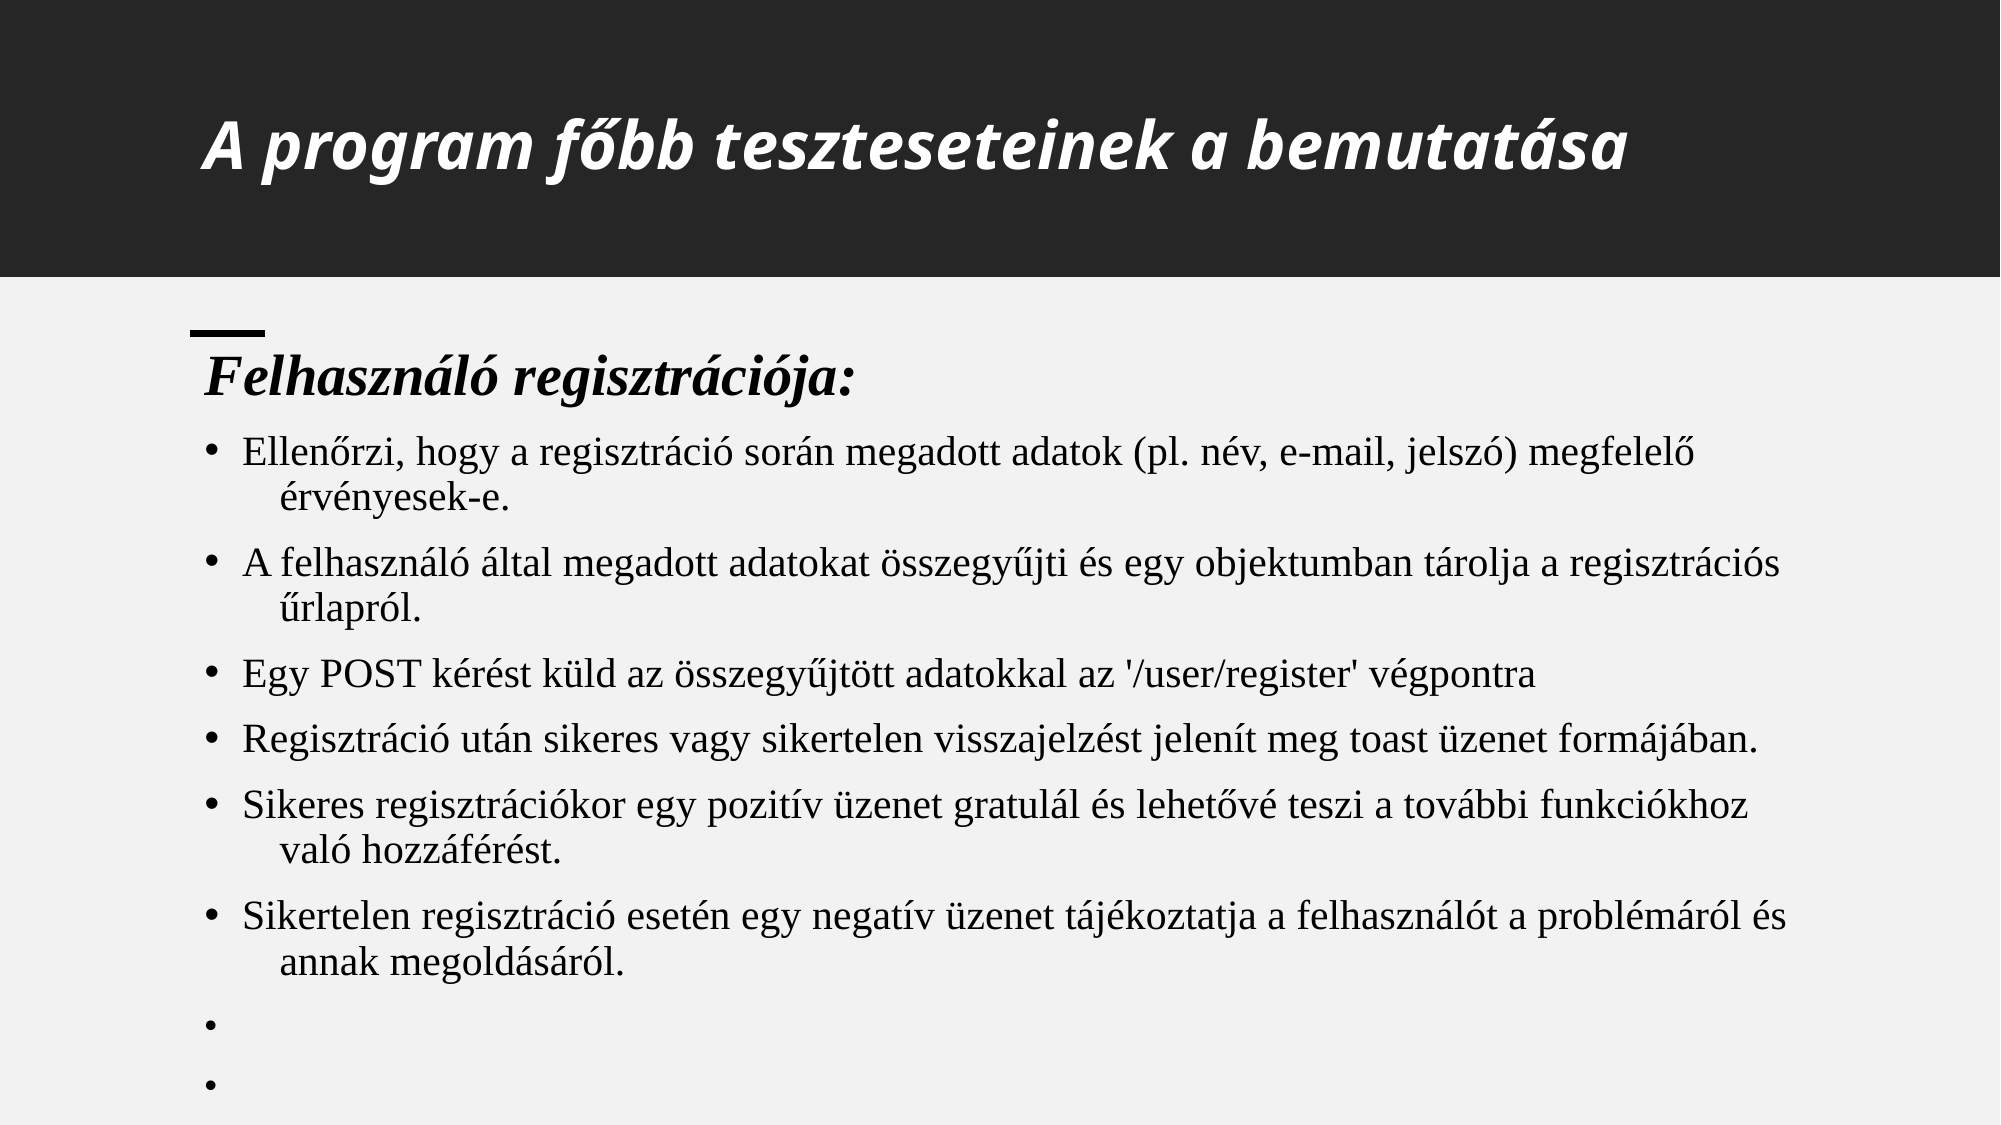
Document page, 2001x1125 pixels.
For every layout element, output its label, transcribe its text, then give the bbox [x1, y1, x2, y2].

text_box [0, 0, 2000, 1125]
list Felhasználó regisztrációja: Ellenőrzi, hogy a regisztráció során megadott adatok (pl. név, e-mail, jelszó) megfelelő érvényesek-e. A felhasználó által megadott adatokat összegyűjti és egy objektumban tárolja a regisztrációs űrlapról. Egy POST kérést küld az összegyűjtött adatokkal az '/user/register' végpontra Regisztráció után sikeres vagy sikertelen visszajelzést jelenít meg toast üzenet formájában. Sikeres regisztrációkor egy pozitív üzenet gratulál és lehetővé teszi a további funkciókhoz való hozzáférést. Sikertelen regisztráció esetén egy negatív üzenet tájékoztatja a felhasználót a problémáról és annak megoldásáról. [189, 337, 1813, 1097]
title A program főbb teszteseteinek a bemutatása [189, 104, 1812, 253]
